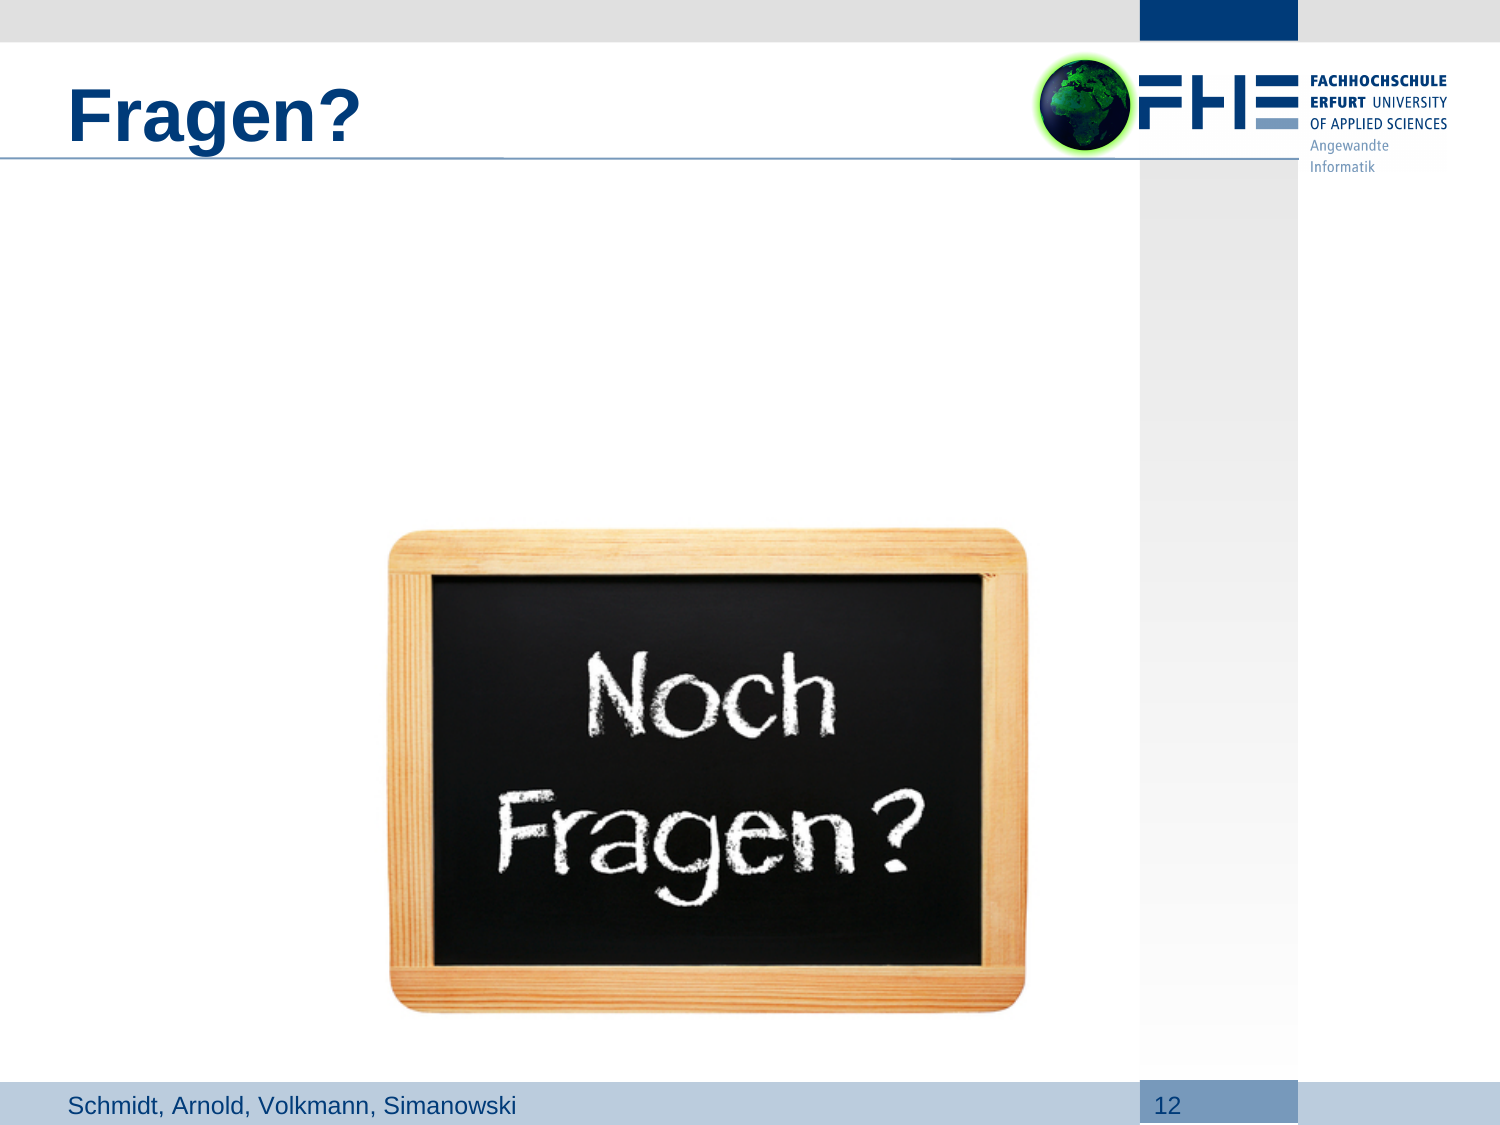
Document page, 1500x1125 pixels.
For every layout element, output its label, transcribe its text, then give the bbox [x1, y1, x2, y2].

title Fragen? [53, 58, 1140, 142]
picture [363, 506, 1052, 1040]
picture [1030, 75, 1447, 172]
picture [1030, 50, 1140, 58]
